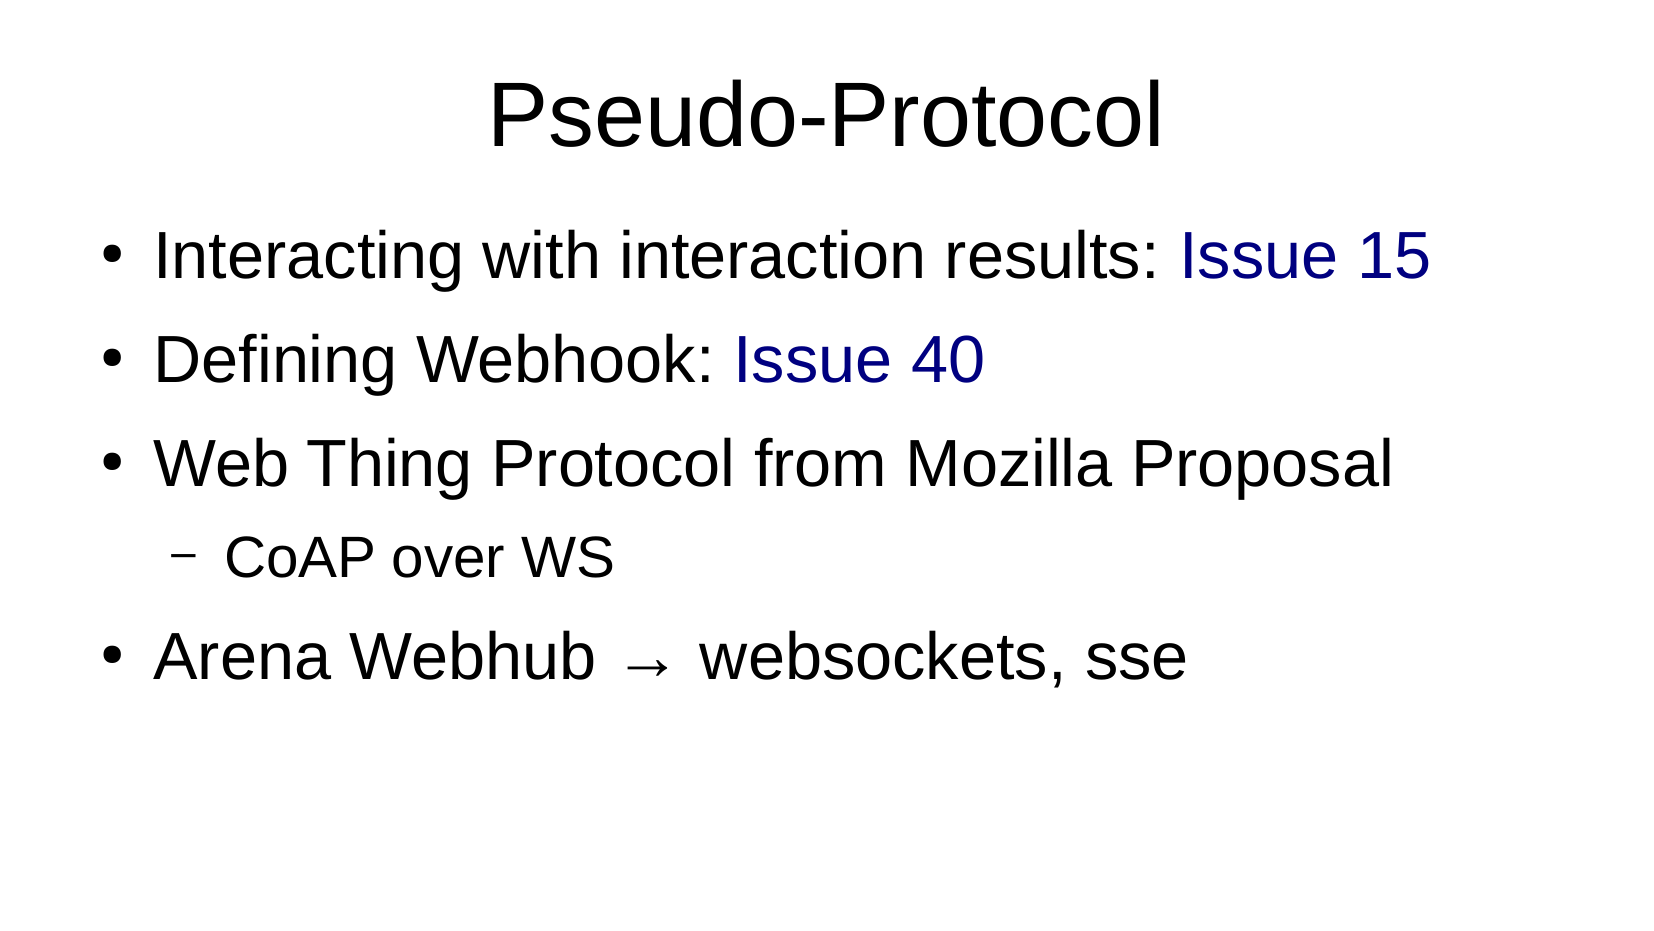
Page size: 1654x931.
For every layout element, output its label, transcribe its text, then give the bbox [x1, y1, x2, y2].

title Pseudo-Protocol [82, 37, 1571, 193]
list Interacting with interaction results: Issue 15 Defining Webhook: Issue 40 Web Thing Protocol from Mozilla Proposal CoAP over WS Arena Webhub → websockets, sse [82, 217, 1571, 758]
